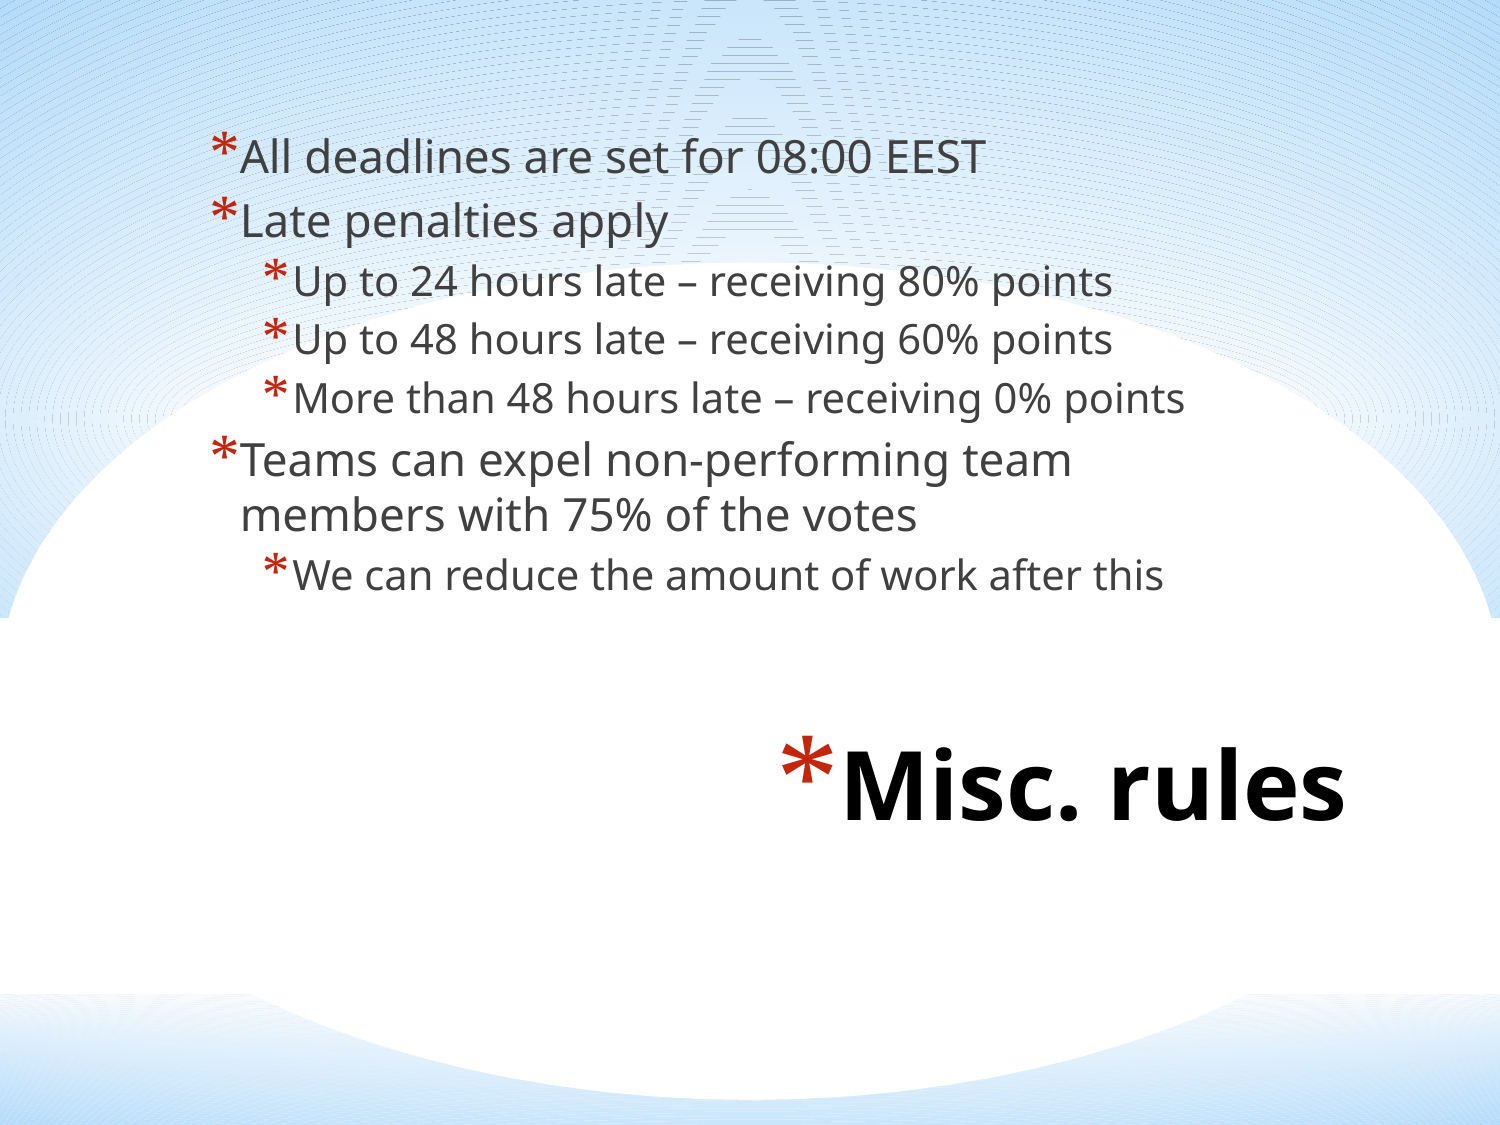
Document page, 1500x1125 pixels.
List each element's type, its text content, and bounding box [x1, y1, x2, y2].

title Misc. rules [294, 717, 1363, 905]
list All deadlines are set for 08:00 EEST Late penalties apply Up to 24 hours late – receiving 80% points Up to 48 hours late – receiving 60% points More than 48 hours late – receiving 0% points Teams can expel non-performing team members with 75% of the votes We can reduce the amount of work after this [187, 120, 1238, 690]
